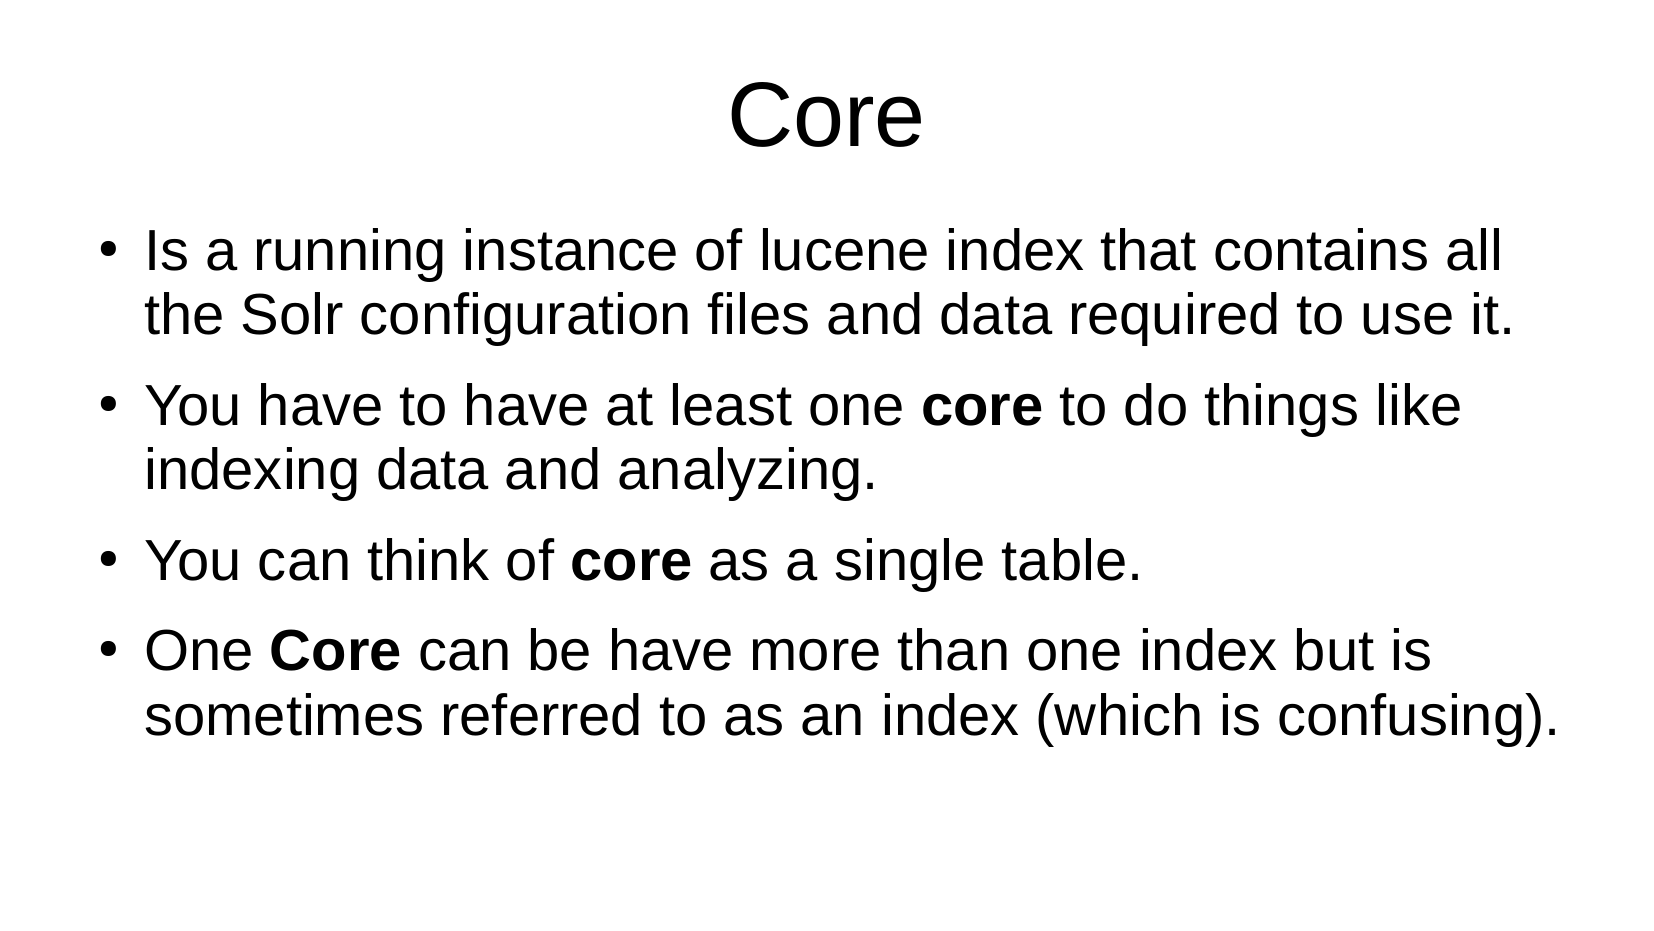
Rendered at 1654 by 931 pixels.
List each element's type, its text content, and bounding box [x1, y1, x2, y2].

list Is a running instance of lucene index that contains all the Solr configuration files and data required to use it. You have to have at least one core to do things like indexing data and analyzing. You can think of core as a single table. One Core can be have more than one index but is sometimes referred to as an index (which is confusing). [82, 217, 1571, 758]
title Core [82, 37, 1571, 193]
